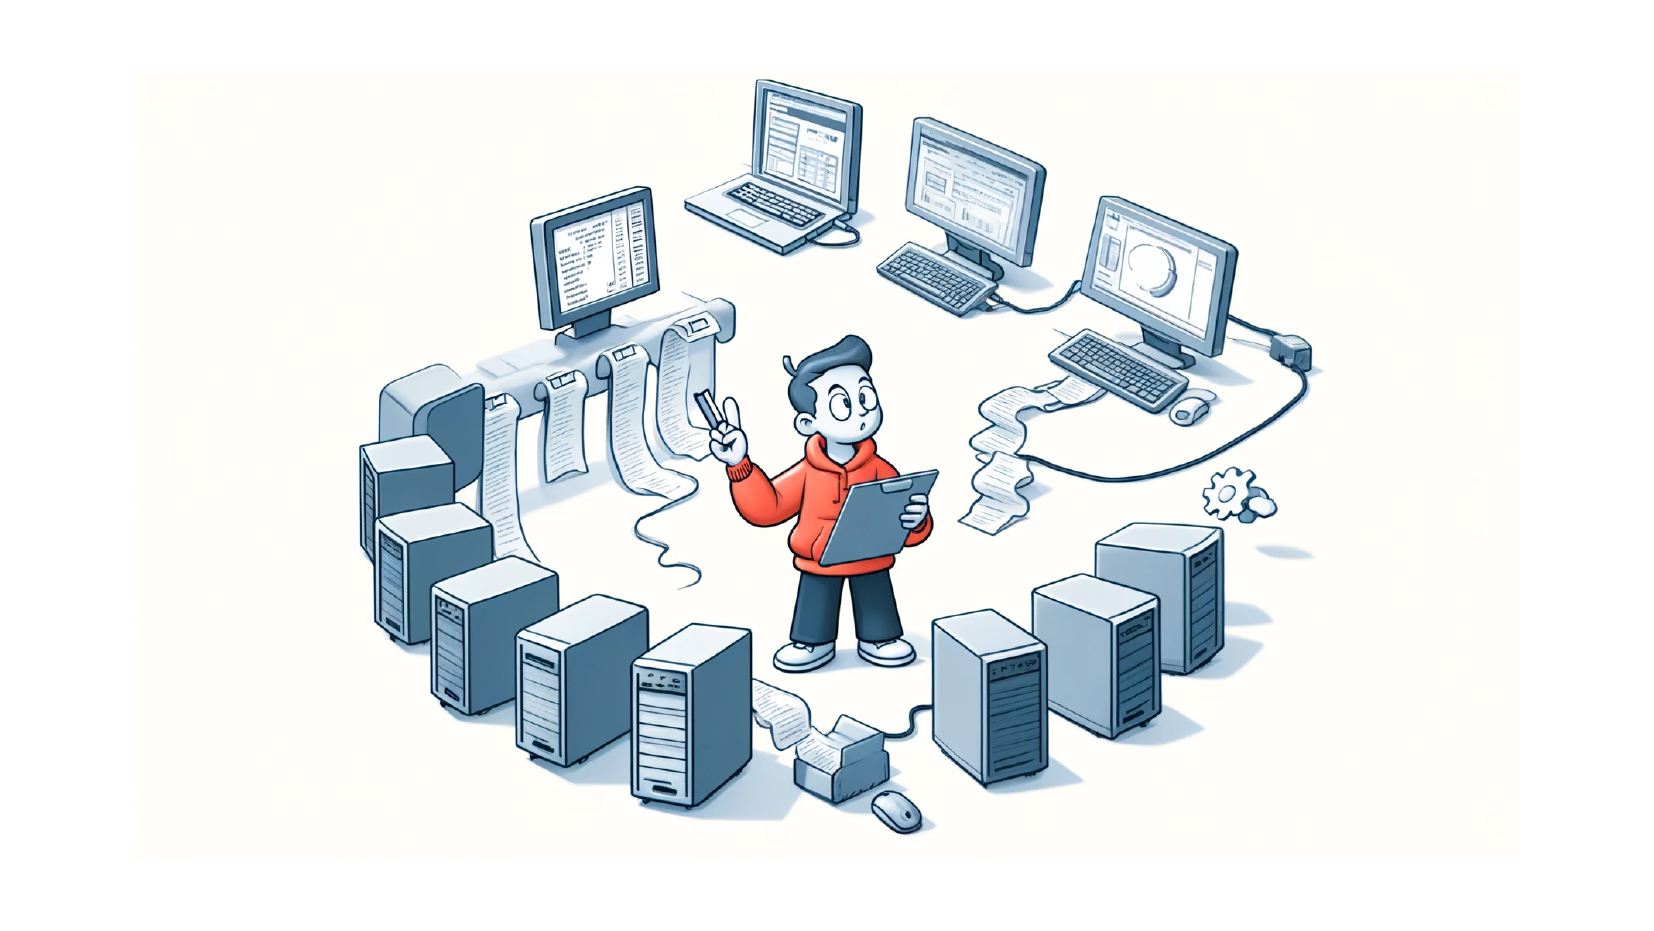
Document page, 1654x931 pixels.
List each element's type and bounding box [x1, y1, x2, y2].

picture [133, 69, 1520, 861]
